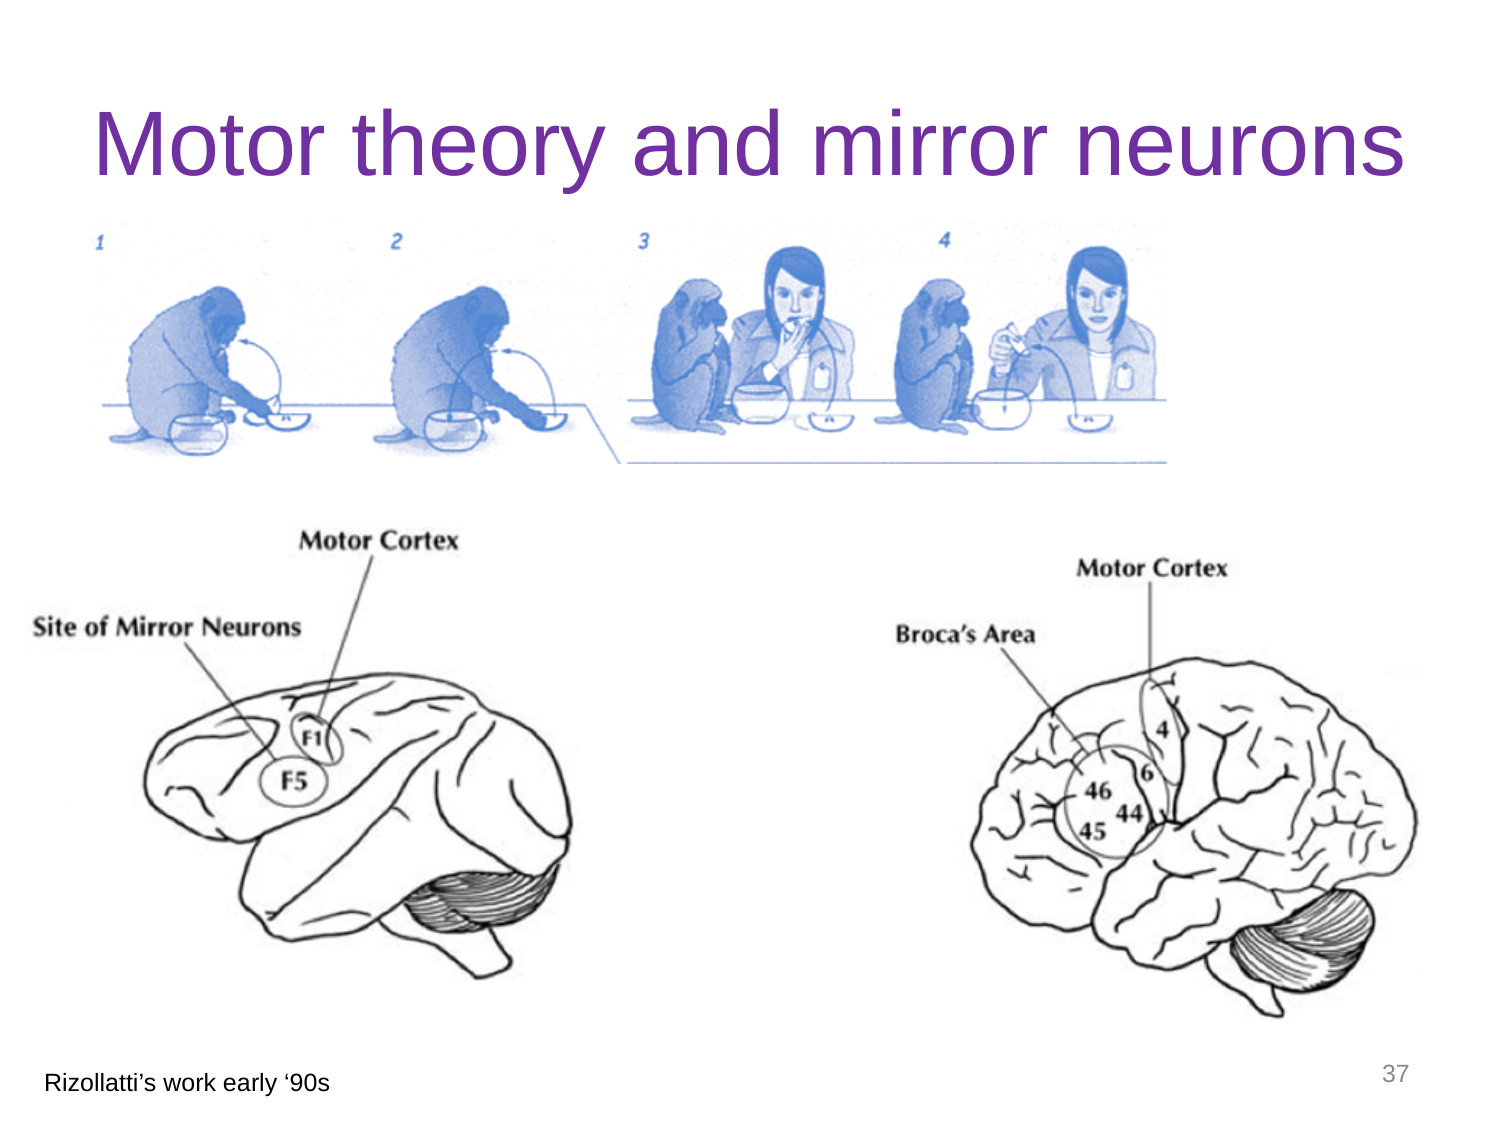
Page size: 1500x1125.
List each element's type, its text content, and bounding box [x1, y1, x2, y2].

text_box <number> [1074, 1042, 1426, 1103]
title Motor theory and mirror neurons [0, 45, 1500, 233]
picture [25, 527, 581, 985]
picture [891, 554, 1422, 1020]
picture [88, 220, 1167, 464]
text_box Rizollatti’s work early ‘90s [29, 1058, 362, 1105]
